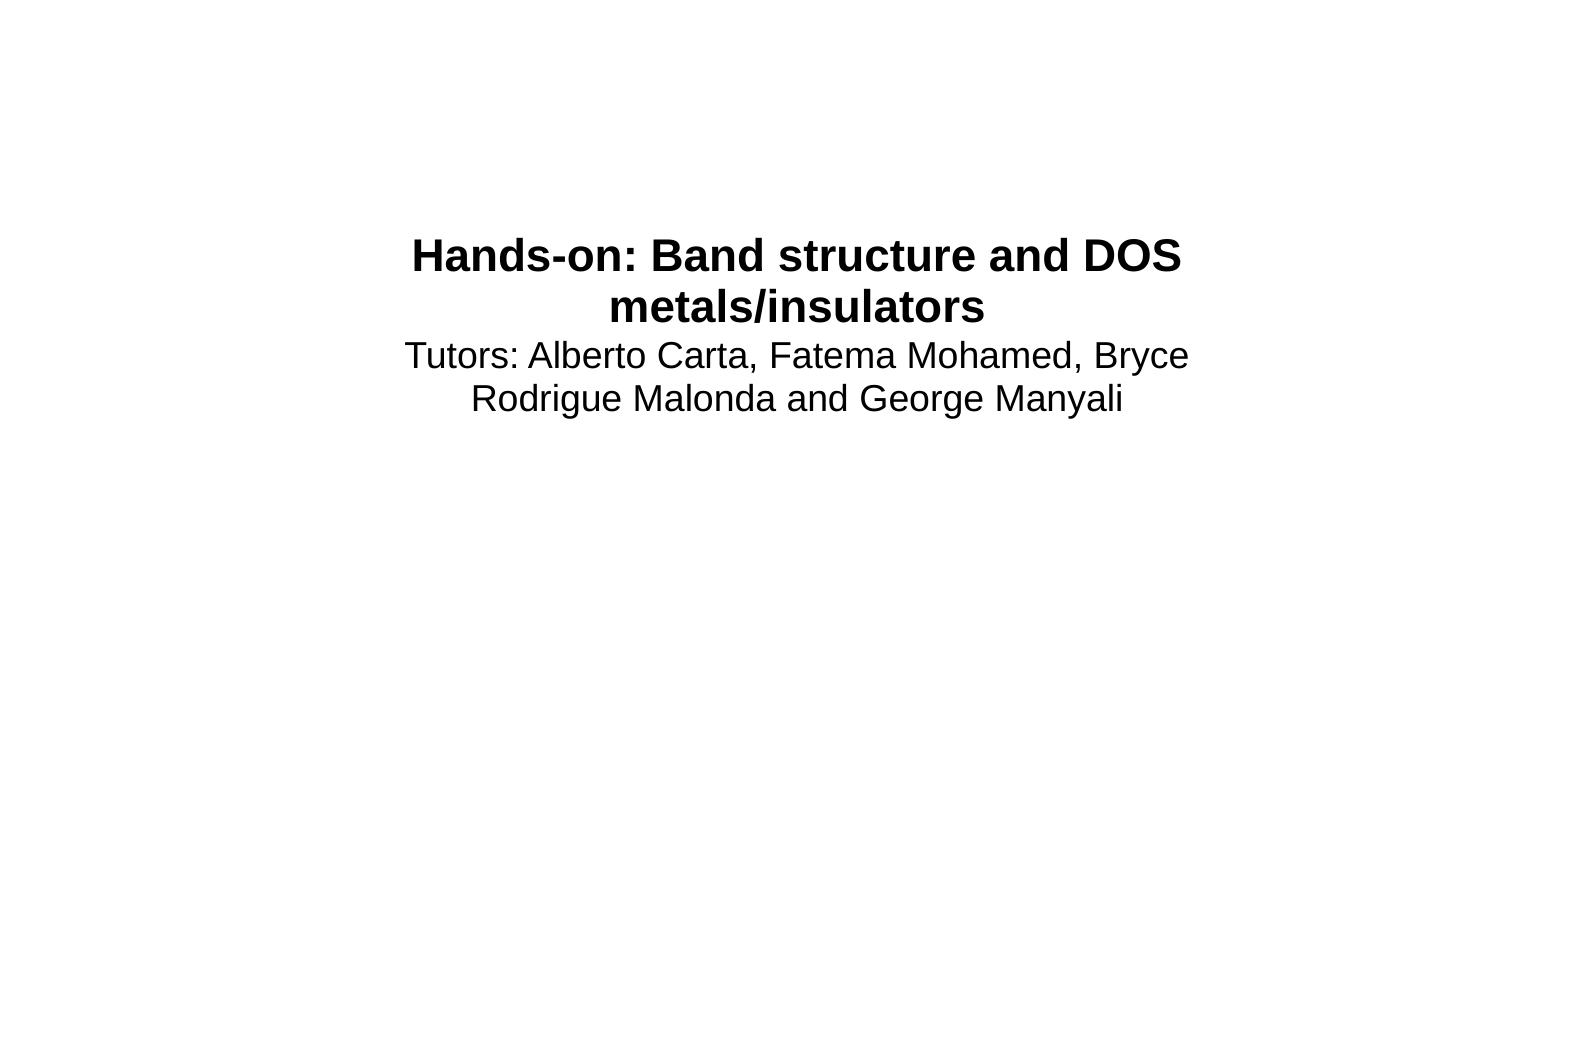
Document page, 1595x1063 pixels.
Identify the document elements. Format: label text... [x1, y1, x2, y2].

text_box Hands-on: Band structure and DOS metals/insulators [206, 222, 1388, 341]
text_box Tutors: Alberto Carta, Fatema Mohamed, Bryce Rodrigue Malonda and George Manyali [355, 327, 1240, 427]
